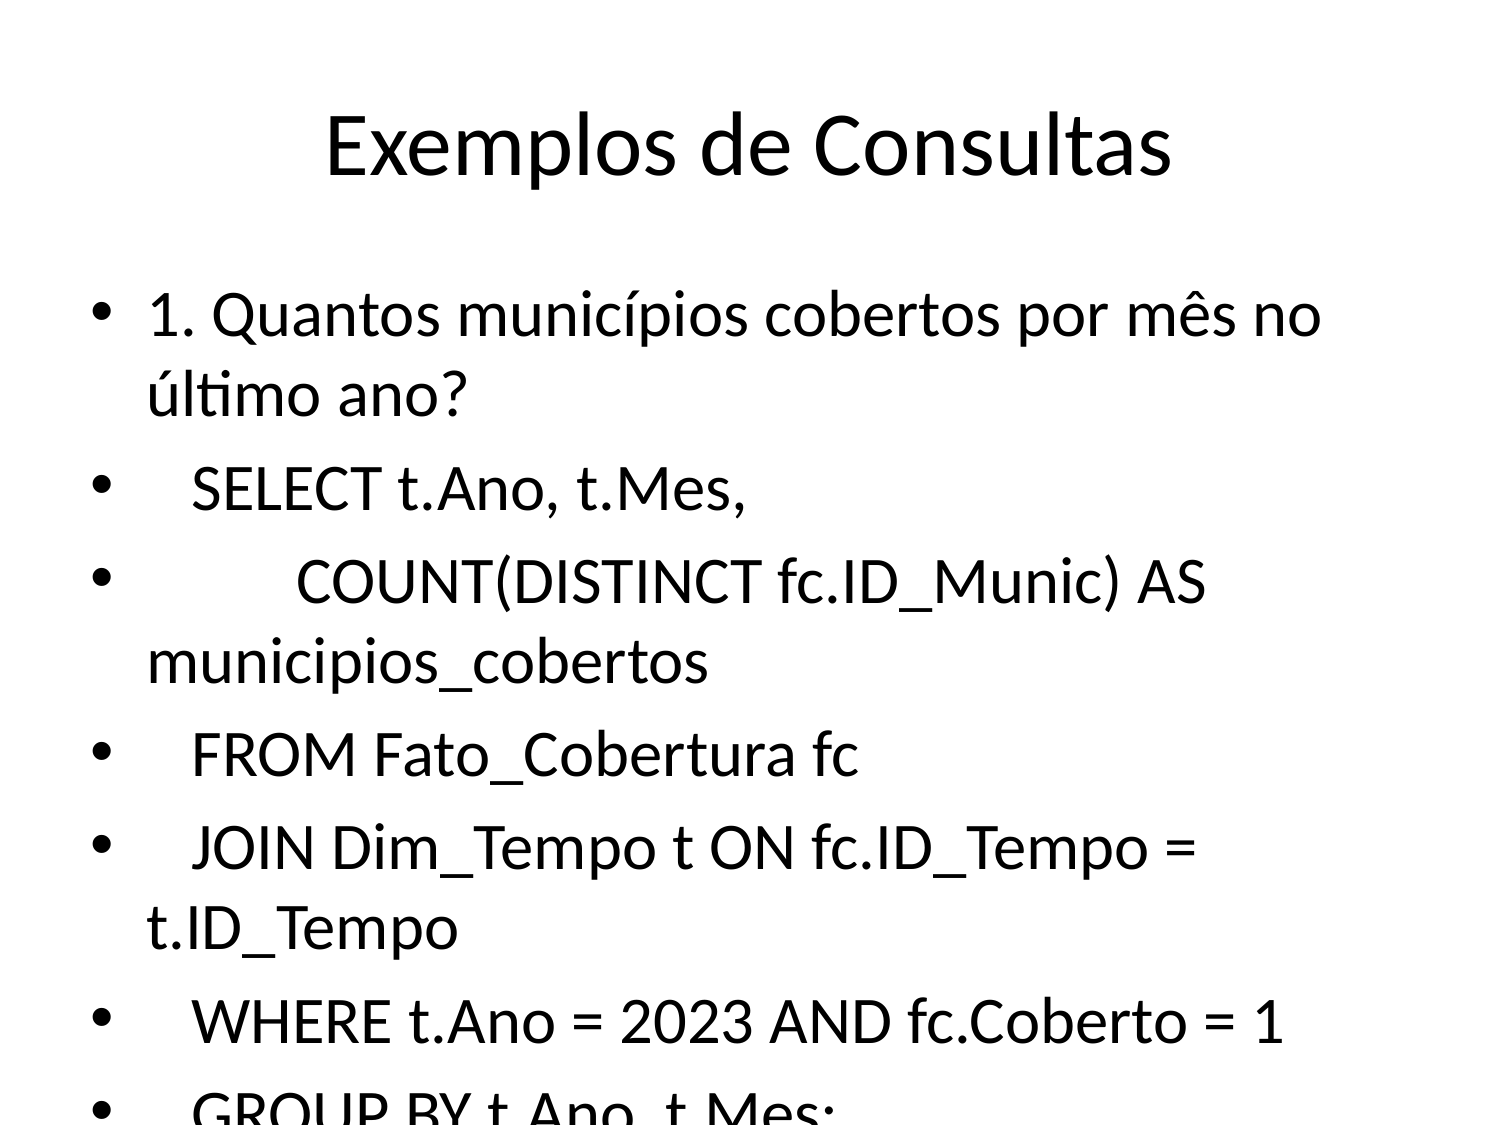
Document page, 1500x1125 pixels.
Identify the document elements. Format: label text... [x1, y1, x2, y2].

list 1. Quantos municípios cobertos por mês no último ano? SELECT t.Ano, t.Mes, COUNT(DISTINCT fc.ID_Munic) AS municipios_cobertos FROM Fato_Cobertura fc JOIN Dim_Tempo t ON fc.ID_Tempo = t.ID_Tempo WHERE t.Ano = 2023 AND fc.Coberto = 1 GROUP BY t.Ano, t.Mes; 2. Cobertura por Estado e Estratégia: SELECT m.Estado, e.Nome_Estrategia, COUNT(DISTINCT fc.ID_Munic) AS total_cobertos FROM Fato_Cobertura fc JOIN Dim_Municipio m ON fc.ID_Munic = m.ID_Munic JOIN Dim_Estrategia e ON fc.ID_Estrategia = e.ID_Estrategia WHERE fc.Coberto = 1 GROUP BY m.Estado, e.Nome_Estrategia; [75, 262, 1425, 1005]
title Exemplos de Consultas [75, 45, 1425, 233]
